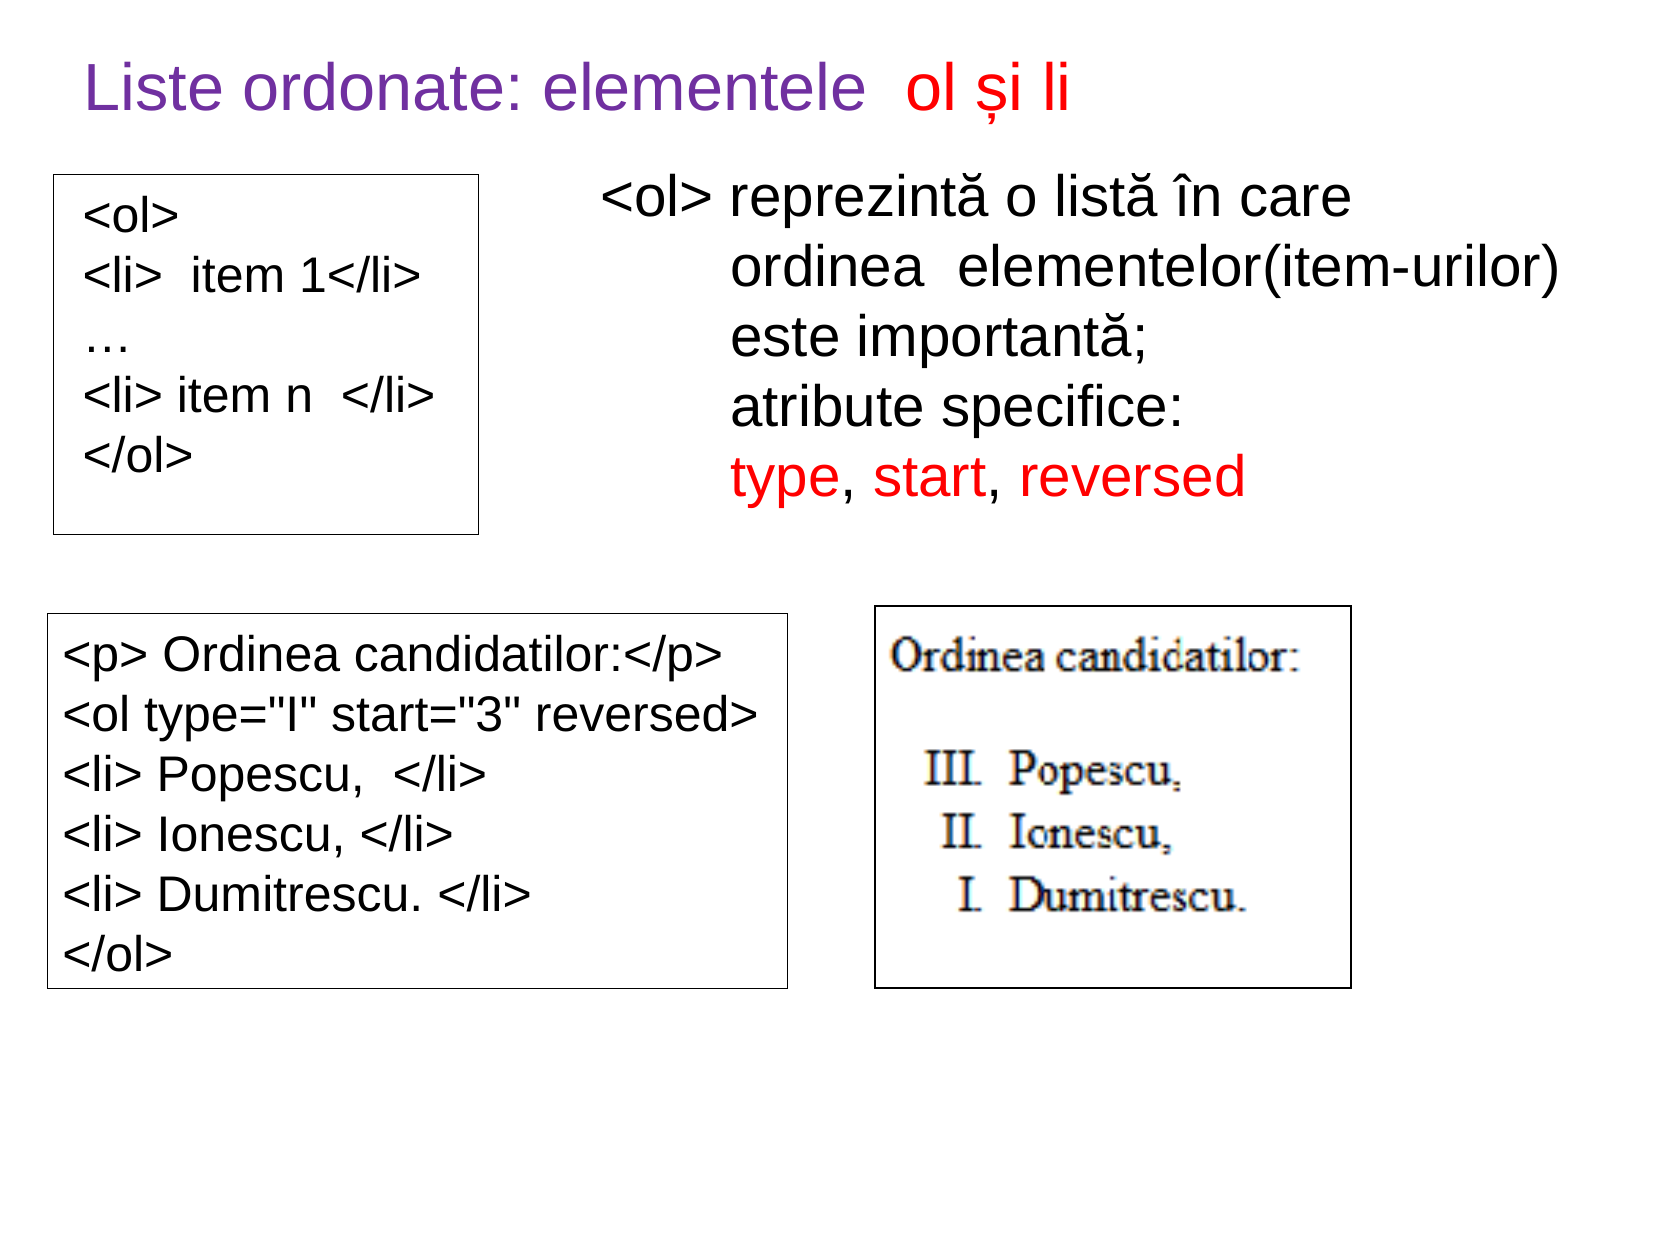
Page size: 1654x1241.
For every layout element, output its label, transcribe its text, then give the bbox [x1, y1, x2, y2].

text_box <p> Ordinea candidatilor:</p> <ol type="I" start="3" reversed> <li> Popescu, </li> <li> Ionescu, </li> <li> Dumitrescu. </li> </ol> [47, 613, 788, 989]
text_box Liste ordonate: elementele ol și li [68, 42, 1276, 283]
text_box <ol> reprezintă o listă în care ordinea elementelor(item-urilor) este importantă; atribute specifice: type, start, reversed [585, 150, 1577, 586]
text_box <ol> <li> item 1</li> … <li> item n </li> </ol> [53, 174, 479, 535]
picture [875, 606, 1351, 988]
